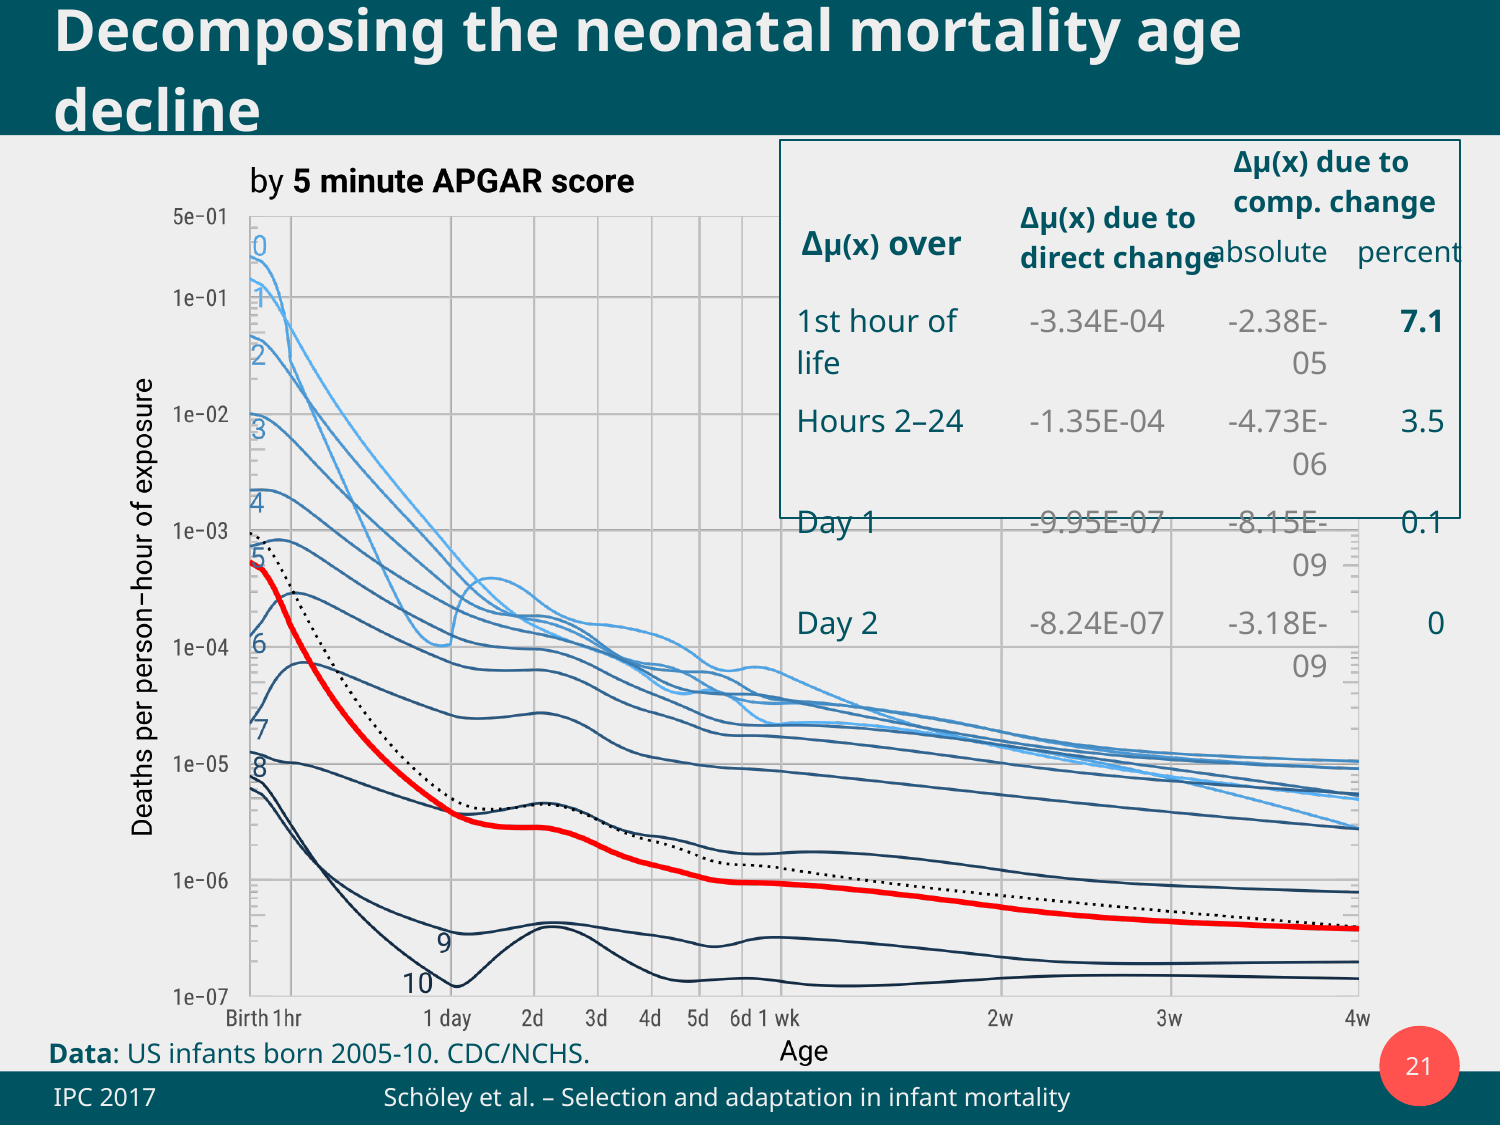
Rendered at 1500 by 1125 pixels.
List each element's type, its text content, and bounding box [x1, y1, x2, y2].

text_box [1413, 140, 1460, 223]
table_header -2.38E-05 [1180, 291, 1343, 392]
table_header 7.1 [1343, 291, 1460, 392]
title Decomposing the neonatal mortality age decline [53, 0, 1447, 141]
table_cell -1.35E-04 [1014, 392, 1180, 493]
table_cell Day 2 [782, 594, 1014, 695]
table_cell 0 [1343, 594, 1460, 695]
text_box Δµ(x) due to direct change [1005, 190, 1195, 283]
text_box percent [1342, 223, 1460, 278]
text_box Δµ(x) over [786, 212, 953, 272]
table_cell 3.5 [1343, 392, 1460, 493]
table_cell -8.24E-07 [1014, 594, 1180, 695]
text_box Δµ(x) due to comp. change [1218, 133, 1413, 227]
table_header 1st hour of life [782, 291, 1014, 392]
table_cell -9.95E-07 [1014, 493, 1180, 594]
table_cell Hours 2–24 [782, 392, 1014, 493]
table_cell 0.1 [1343, 493, 1460, 594]
picture [130, 167, 1370, 1066]
text_box Data: US infants born 2005-10. CDC/NCHS. [33, 1026, 931, 1078]
table_cell -8.15E-09 [1180, 493, 1343, 594]
text_box absolute [1194, 223, 1325, 278]
table_cell -4.73E-06 [1180, 392, 1343, 493]
text_box [779, 140, 1460, 518]
table_cell Day 1 [782, 493, 1014, 594]
table_cell -3.18E-09 [1180, 594, 1343, 695]
table_header -3.34E-04 [1014, 291, 1180, 392]
